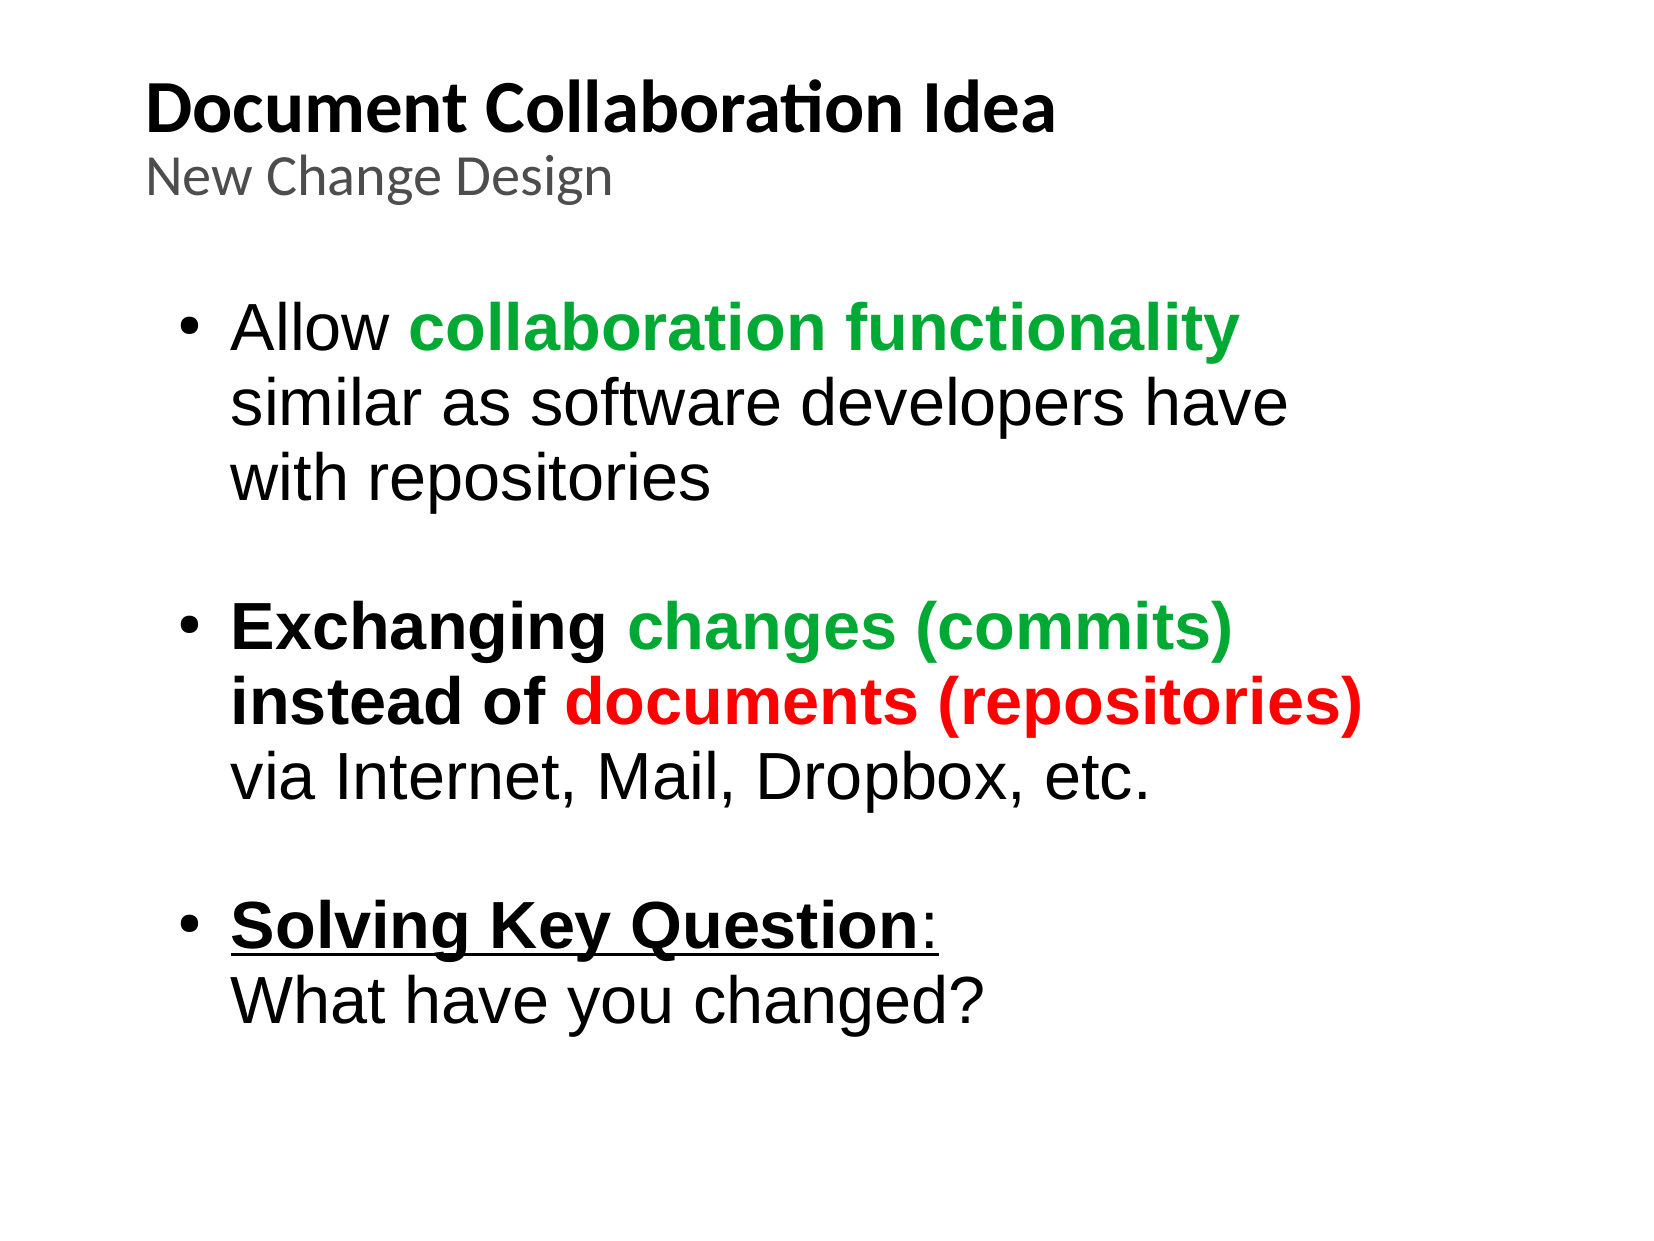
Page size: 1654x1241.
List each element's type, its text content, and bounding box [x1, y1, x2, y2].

text_box Allow collaboration functionality similar as software developers have with repositories Exchanging changes (commits) instead of documents (repositories) via Internet, Mail, Dropbox, etc. Solving Key Question: What have you changed? [145, 282, 1423, 1120]
title Document Collaboration Idea New Change Design [145, 67, 1388, 220]
